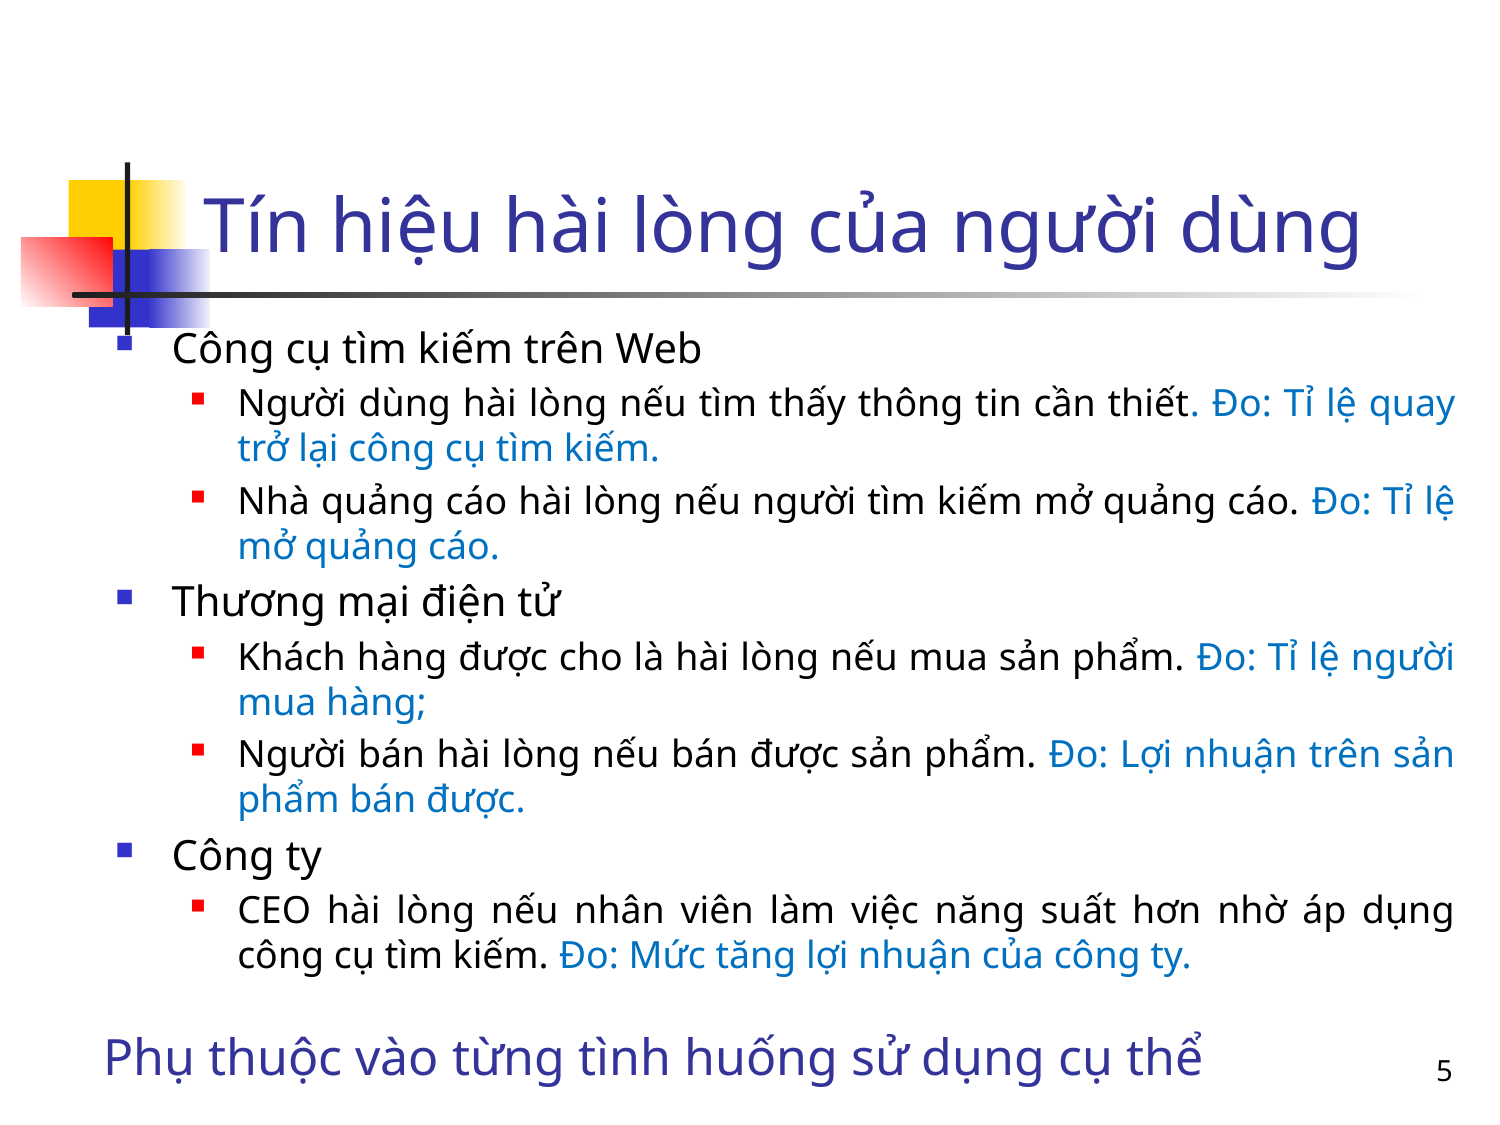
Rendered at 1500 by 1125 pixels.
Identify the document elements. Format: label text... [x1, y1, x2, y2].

title Tín hiệu hài lòng của người dùng [188, 35, 1468, 275]
list Công cụ tìm kiếm trên Web Người dùng hài lòng nếu tìm thấy thông tin cần thiết. Đo: Tỉ lệ quay trở lại công cụ tìm kiếm. Nhà quảng cáo hài lòng nếu người tìm kiếm mở quảng cáo. Đo: Tỉ lệ mở quảng cáo. Thương mại điện tử Khách hàng được cho là hài lòng nếu mua sản phẩm. Đo: Tỉ lệ người mua hàng; Người bán hài lòng nếu bán được sản phẩm. Đo: Lợi nhuận trên sản phẩm bán được. Công ty CEO hài lòng nếu nhân viên làm việc năng suất hơn nhờ áp dụng công cụ tìm kiếm. Đo: Mức tăng lợi nhuận của công ty. [100, 314, 1471, 1078]
text_box Phụ thuộc vào từng tình huống sử dụng cụ thể [88, 1018, 1365, 1094]
slide_number <number> [1155, 1024, 1468, 1100]
